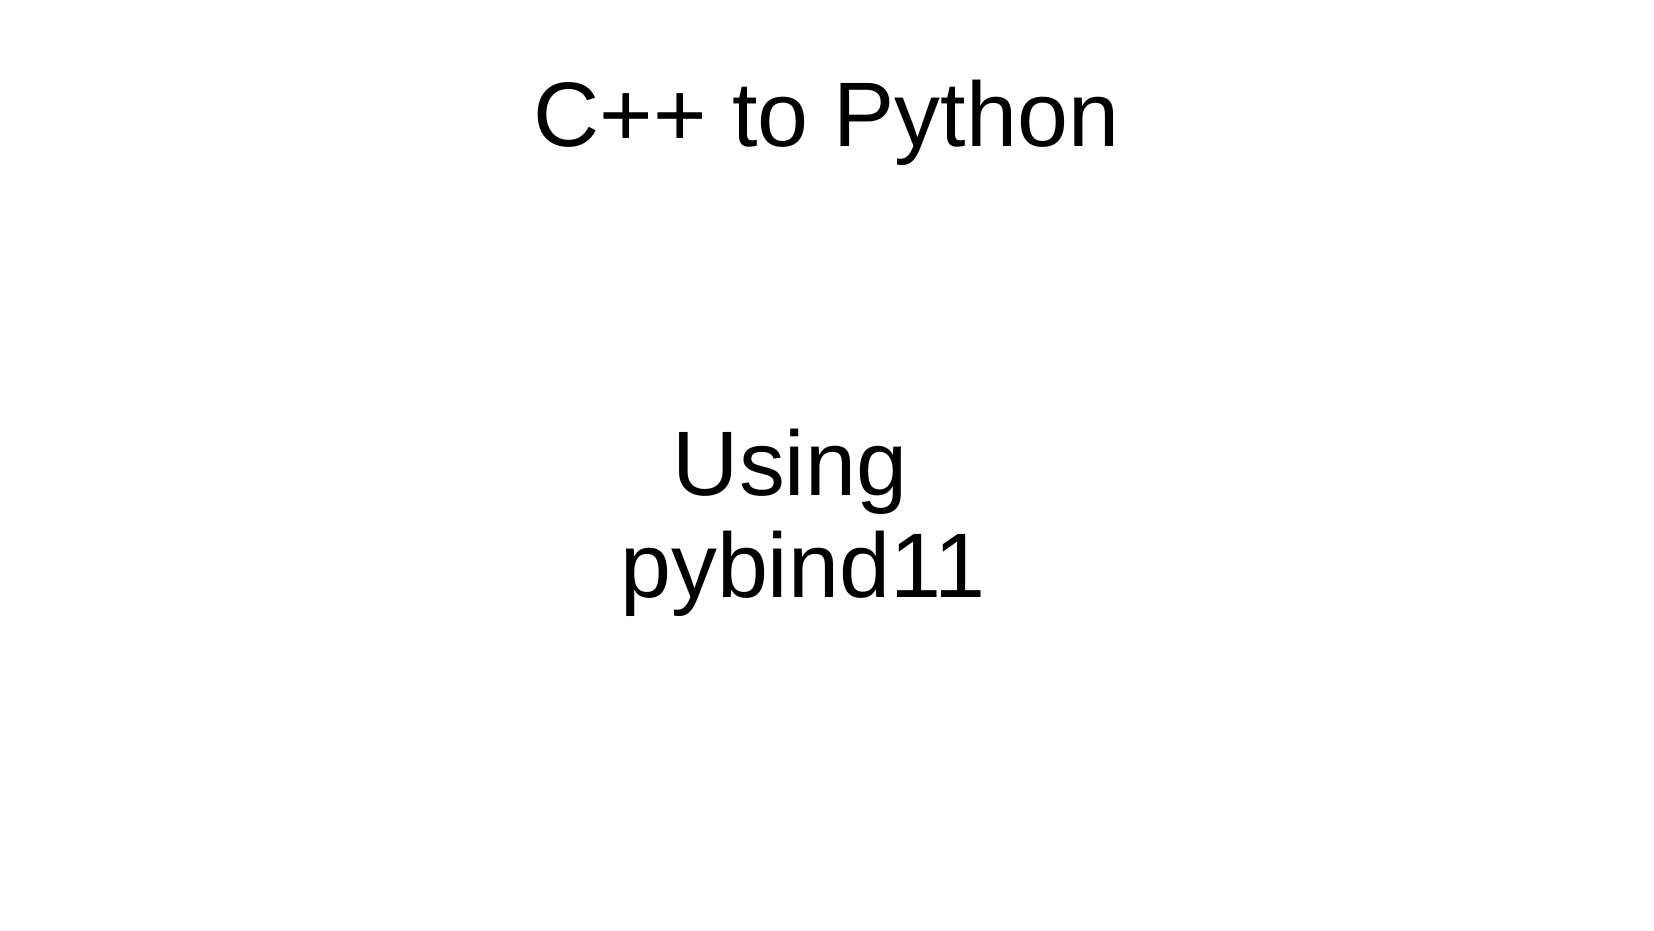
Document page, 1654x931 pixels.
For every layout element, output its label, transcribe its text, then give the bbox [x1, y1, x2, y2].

title C++ to Python [82, 37, 1571, 193]
title Using pybind11 [59, 412, 1548, 618]
